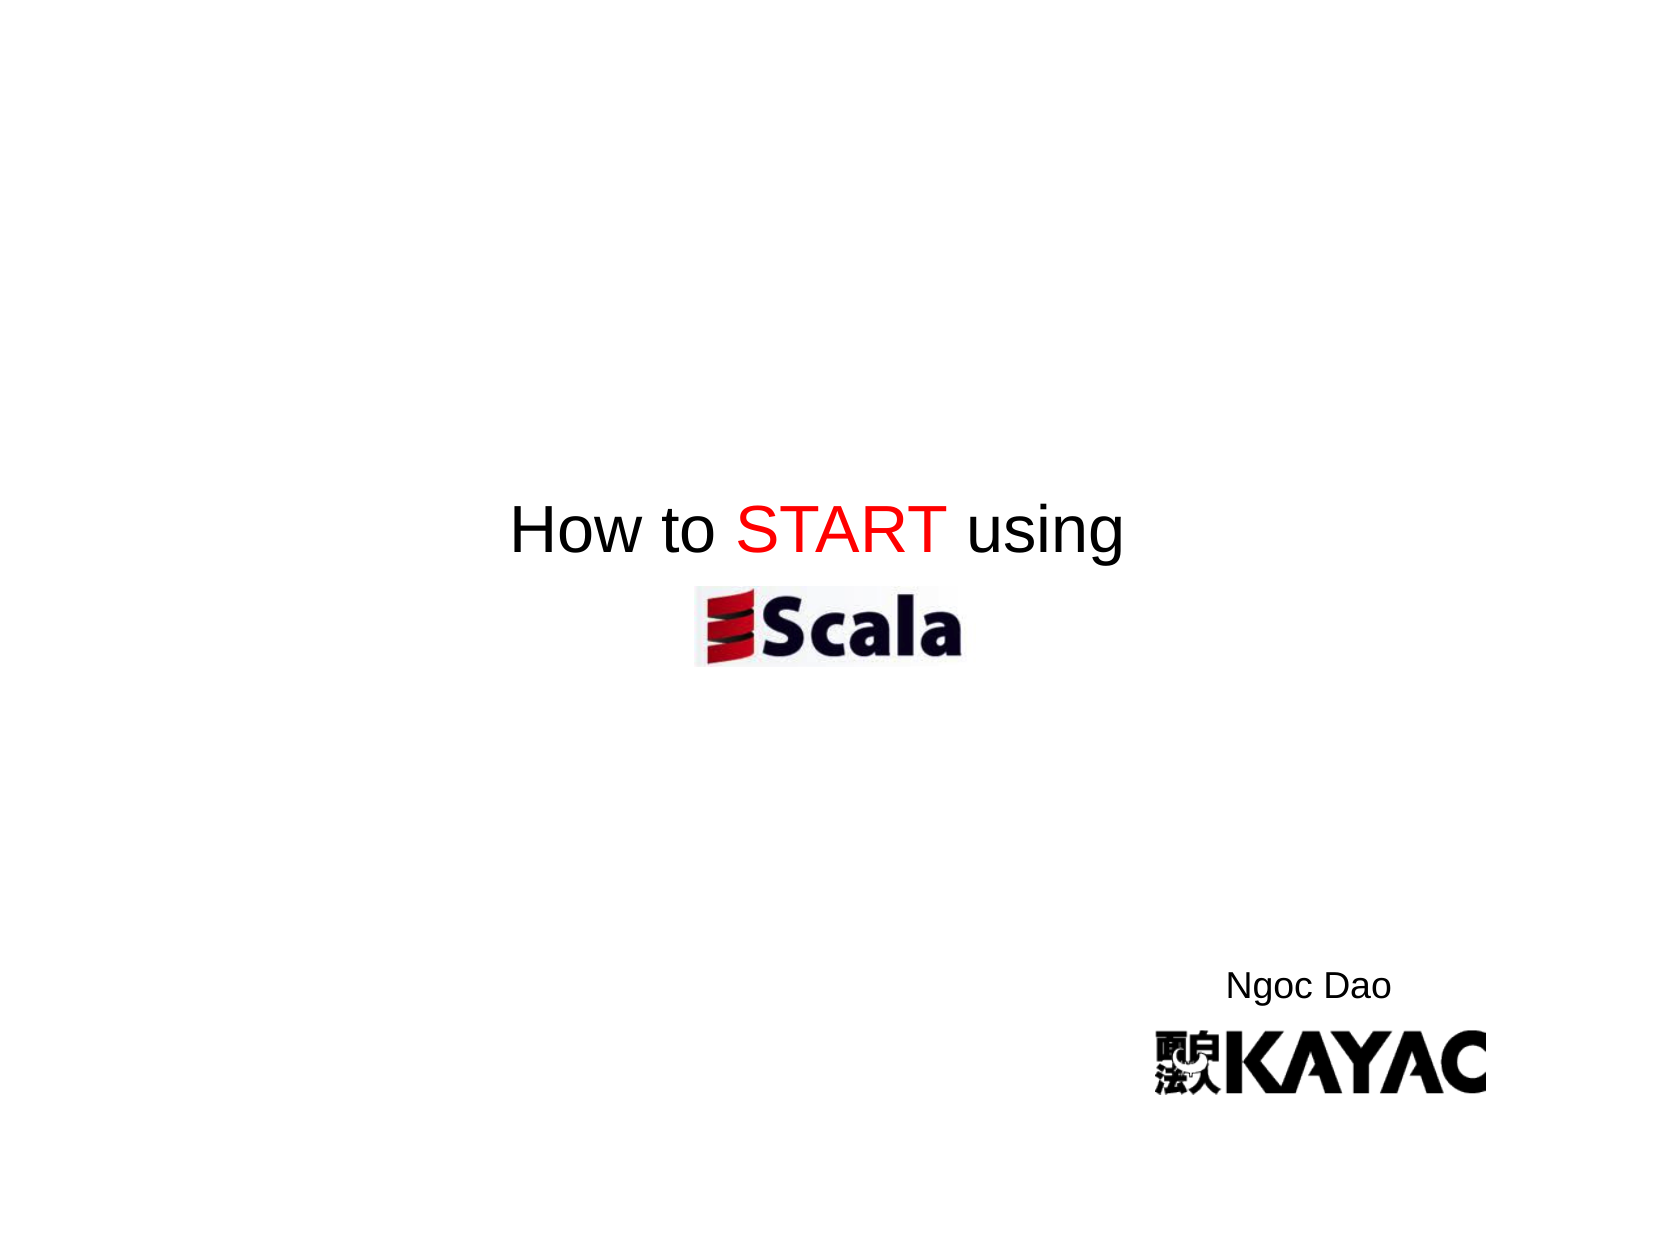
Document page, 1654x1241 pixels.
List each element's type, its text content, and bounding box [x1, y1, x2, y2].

subtitle How to START using [82, 49, 1571, 1010]
picture [1155, 1029, 1486, 1096]
picture [694, 586, 976, 667]
text_box Ngoc Dao [1210, 956, 1408, 1014]
